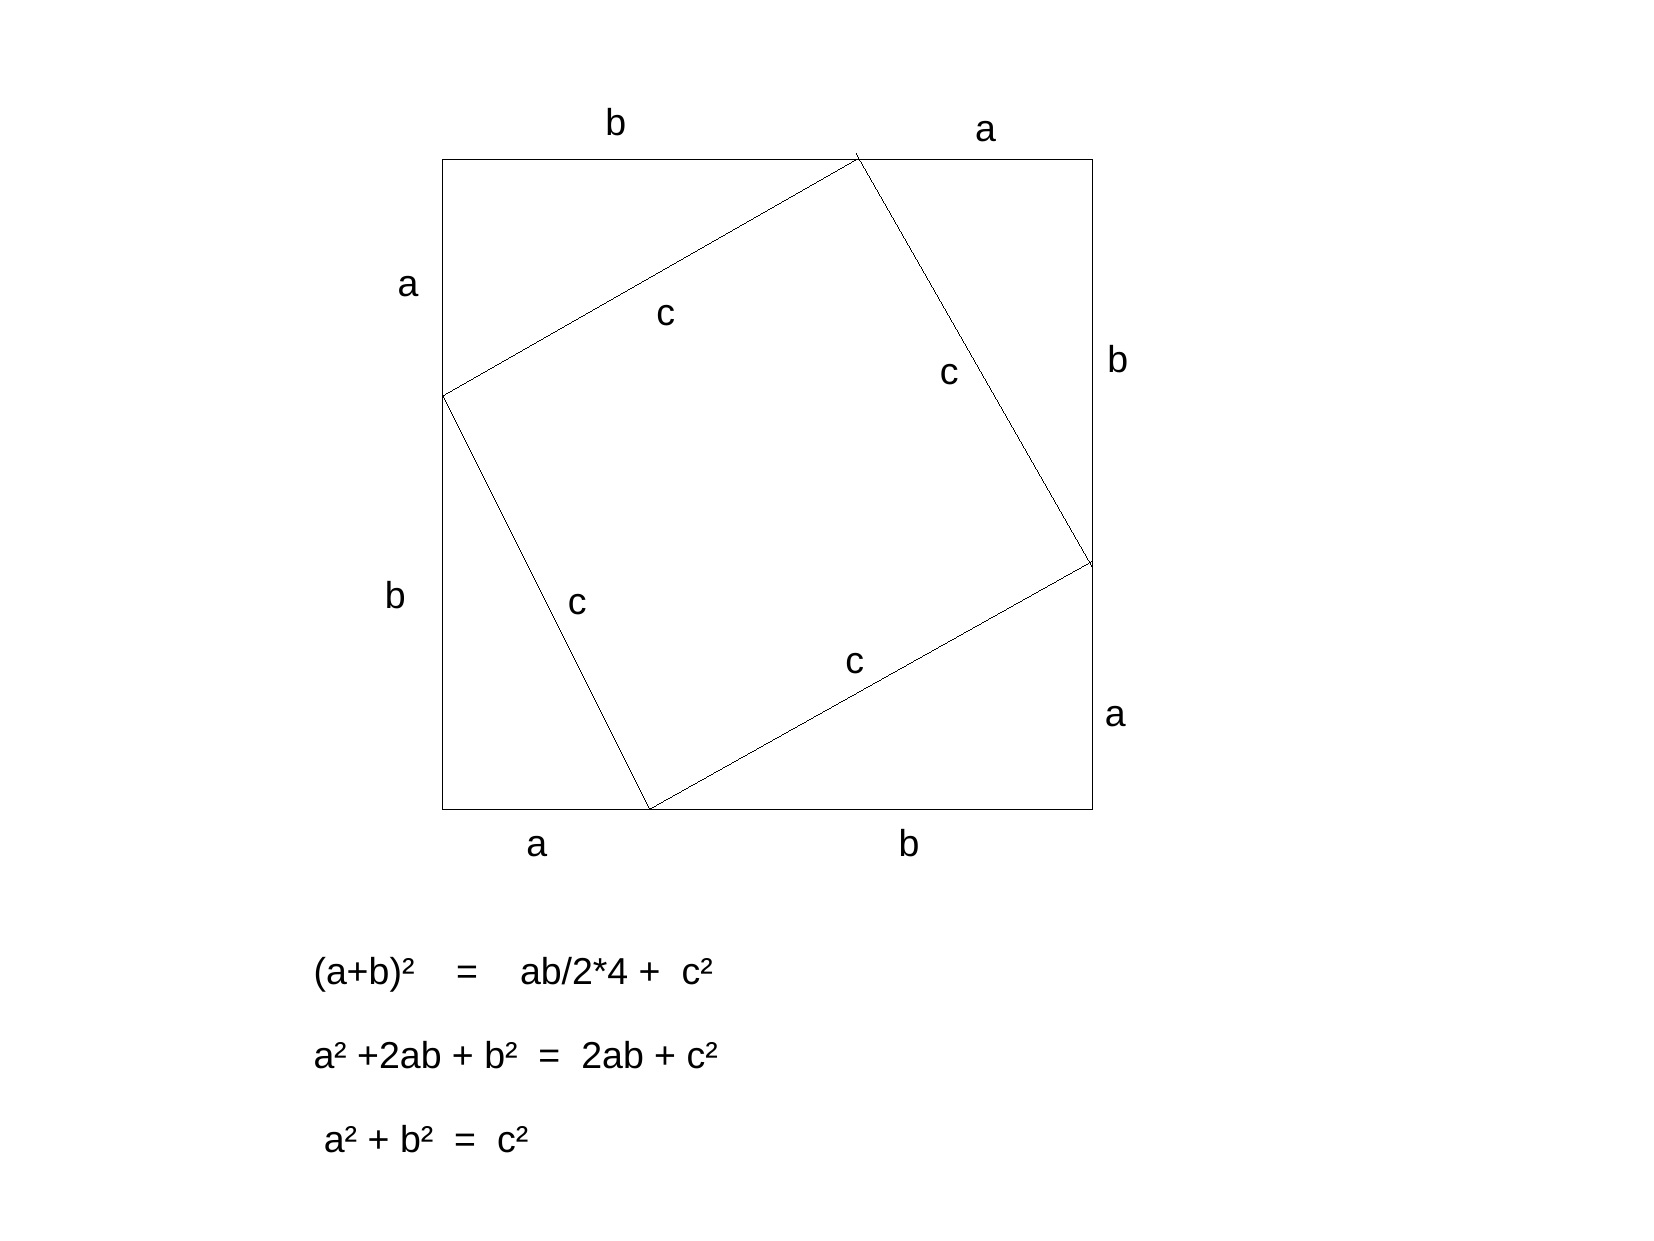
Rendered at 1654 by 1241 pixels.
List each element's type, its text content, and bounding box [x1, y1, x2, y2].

text_box a [511, 815, 563, 872]
text_box b [1092, 330, 1143, 388]
text_box c [553, 573, 602, 631]
text_box b [370, 567, 421, 625]
text_box a [960, 100, 1011, 158]
text_box a [382, 255, 434, 313]
text_box b [590, 94, 641, 152]
text_box b [883, 815, 935, 873]
text_box c [830, 632, 880, 690]
text_box c [925, 342, 974, 400]
text_box c [641, 283, 691, 341]
text_box (a+b)² = ab/2*4 + c² a² +2ab + b² = 2ab + c² a² + b² = c² [298, 943, 744, 1169]
text_box [442, 159, 1093, 810]
text_box a [1090, 685, 1141, 742]
